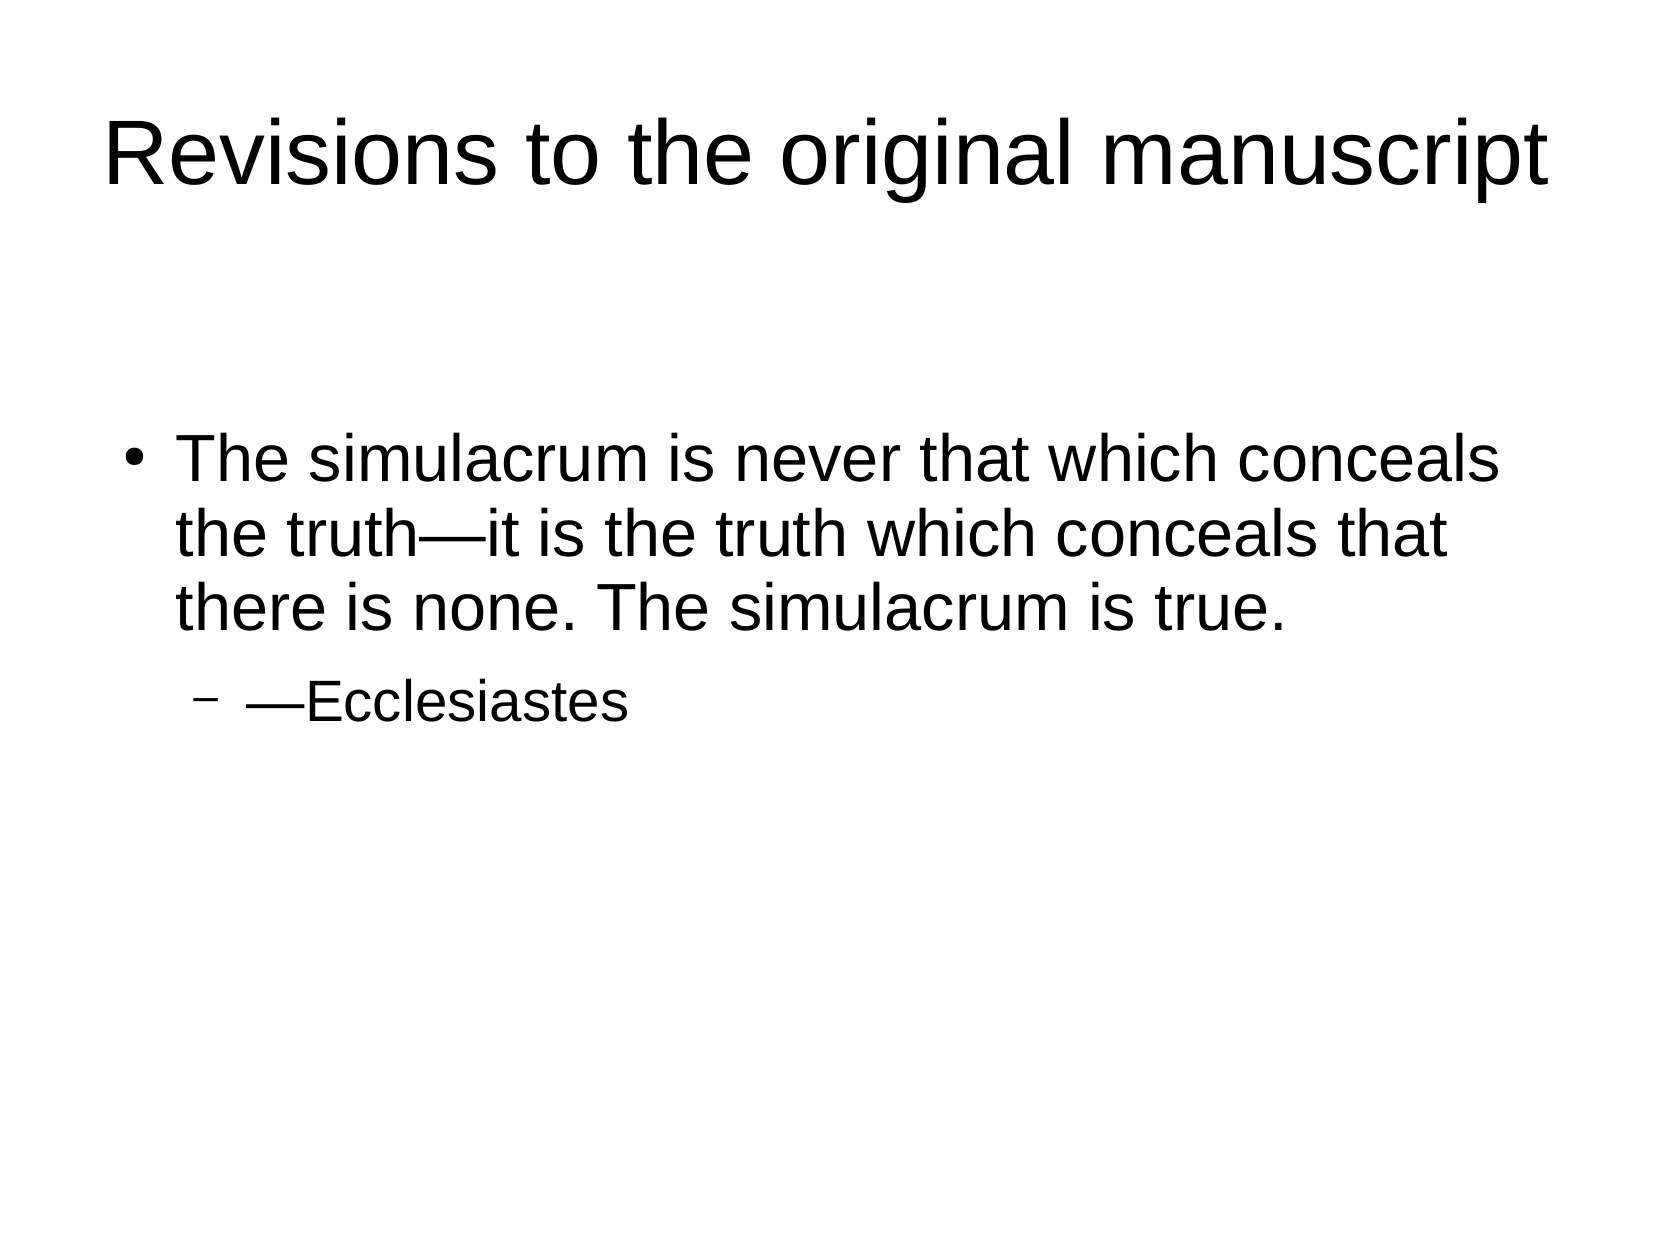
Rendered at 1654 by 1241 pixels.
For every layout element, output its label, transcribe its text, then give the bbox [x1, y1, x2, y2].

list The simulacrum is never that which conceals the truth—it is the truth which conceals that there is none. The simulacrum is true. —Ecclesiastes [105, 420, 1594, 1141]
title Revisions to the original manuscript [82, 49, 1571, 257]
